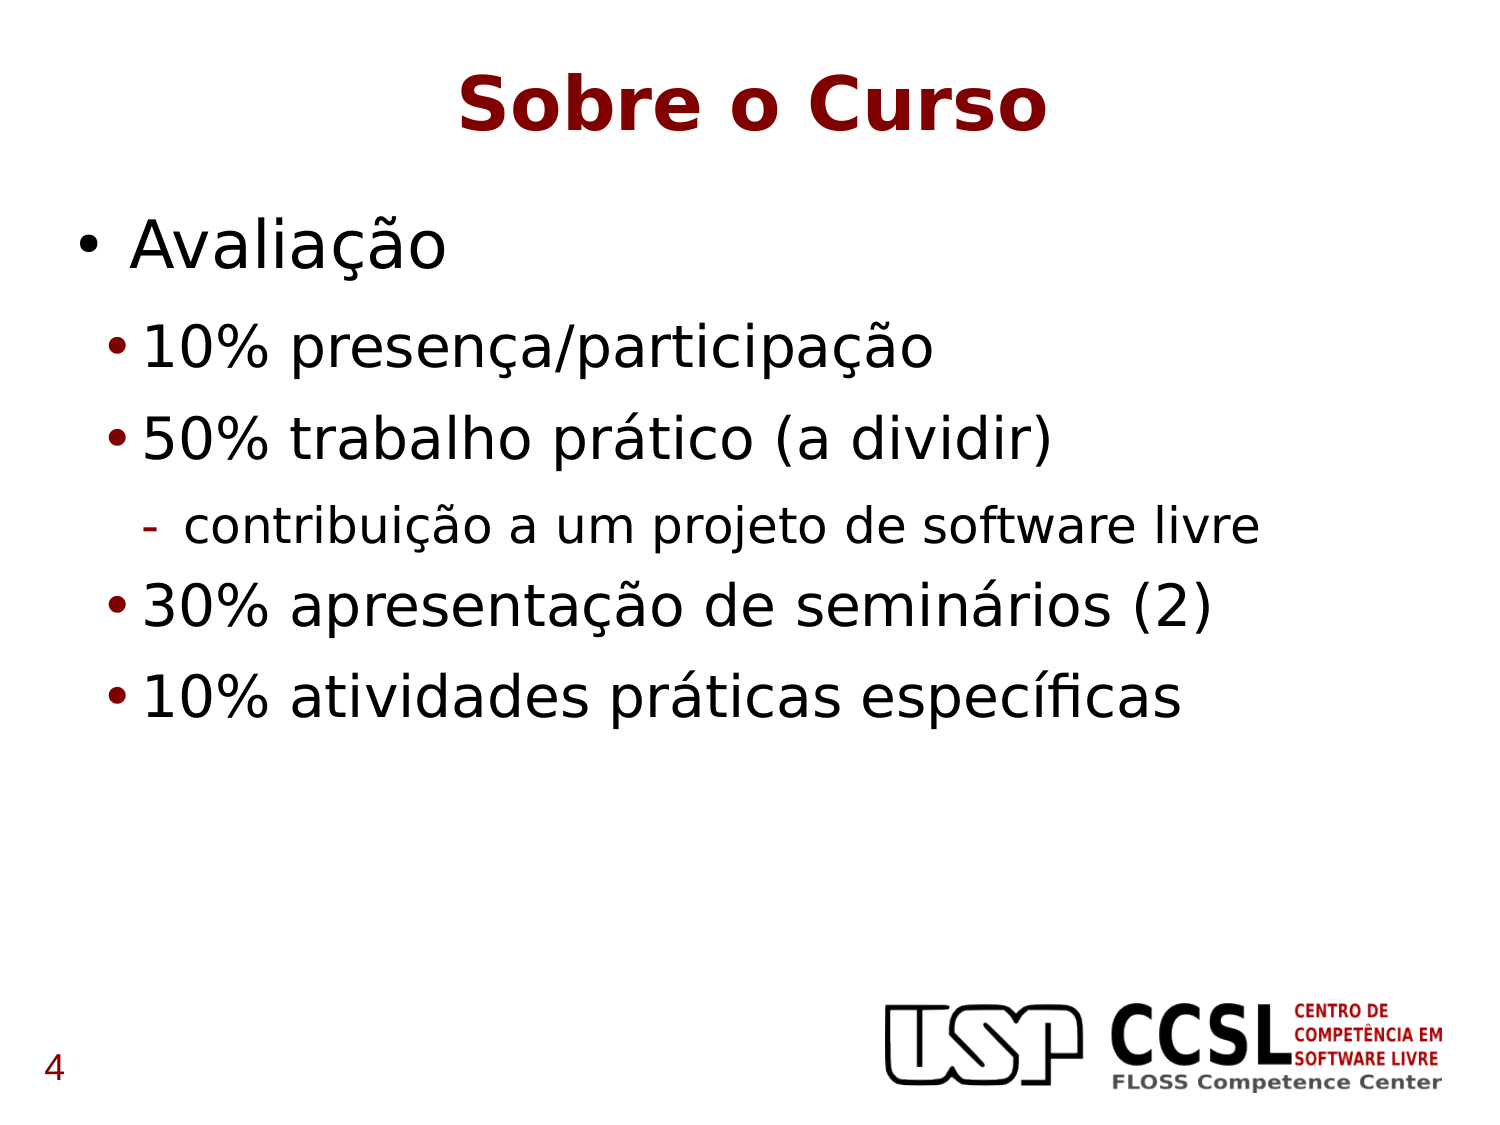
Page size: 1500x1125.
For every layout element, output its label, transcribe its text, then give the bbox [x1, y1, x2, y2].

picture [885, 1003, 1442, 1093]
title Sobre o Curso [59, 29, 1447, 180]
list Avaliação 10% presença/participação 50% trabalho prático (a dividir) contribuição a um projeto de software livre 30% apresentação de seminários (2) 10% atividades práticas específicas [59, 206, 1447, 950]
